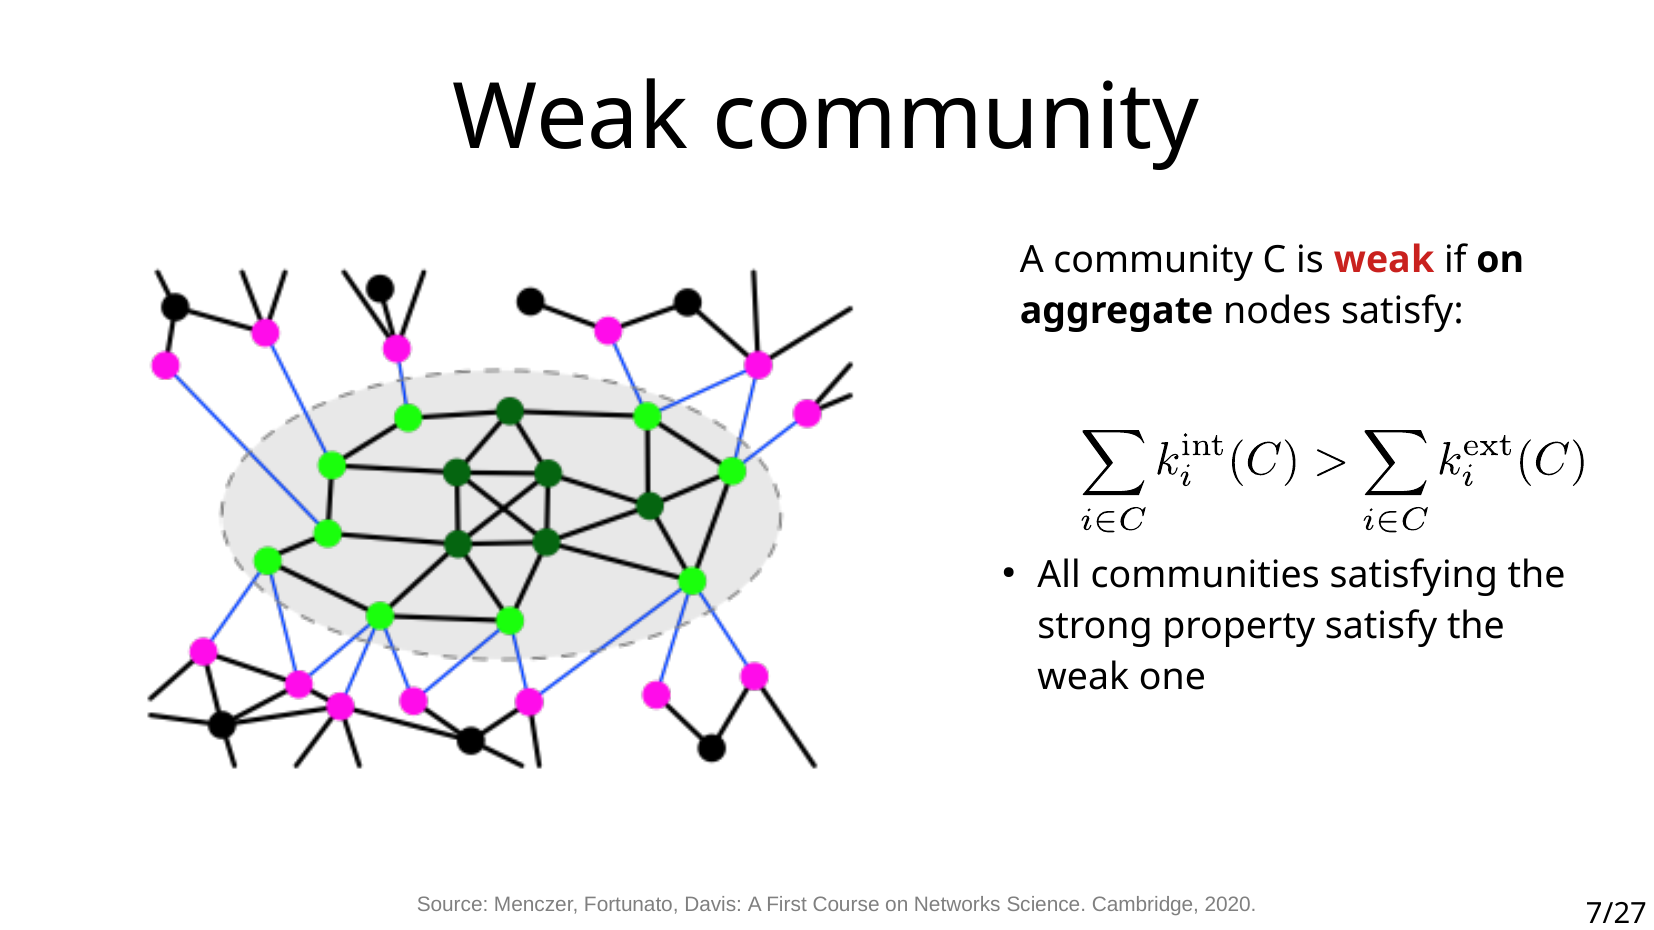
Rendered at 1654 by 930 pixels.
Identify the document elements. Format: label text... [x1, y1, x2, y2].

picture [1080, 425, 1589, 533]
text_box A community C is weak if on aggregate nodes satisfy: [1005, 224, 1636, 376]
text_box All communities satisfying the strong property satisfy the weak one [987, 540, 1618, 691]
title Weak community [82, 1, 1571, 225]
picture [135, 260, 860, 781]
text_box Source: Menczer, Fortunato, Davis: A First Course on Networks Science. Cambridge, 2020. [304, 885, 1370, 930]
